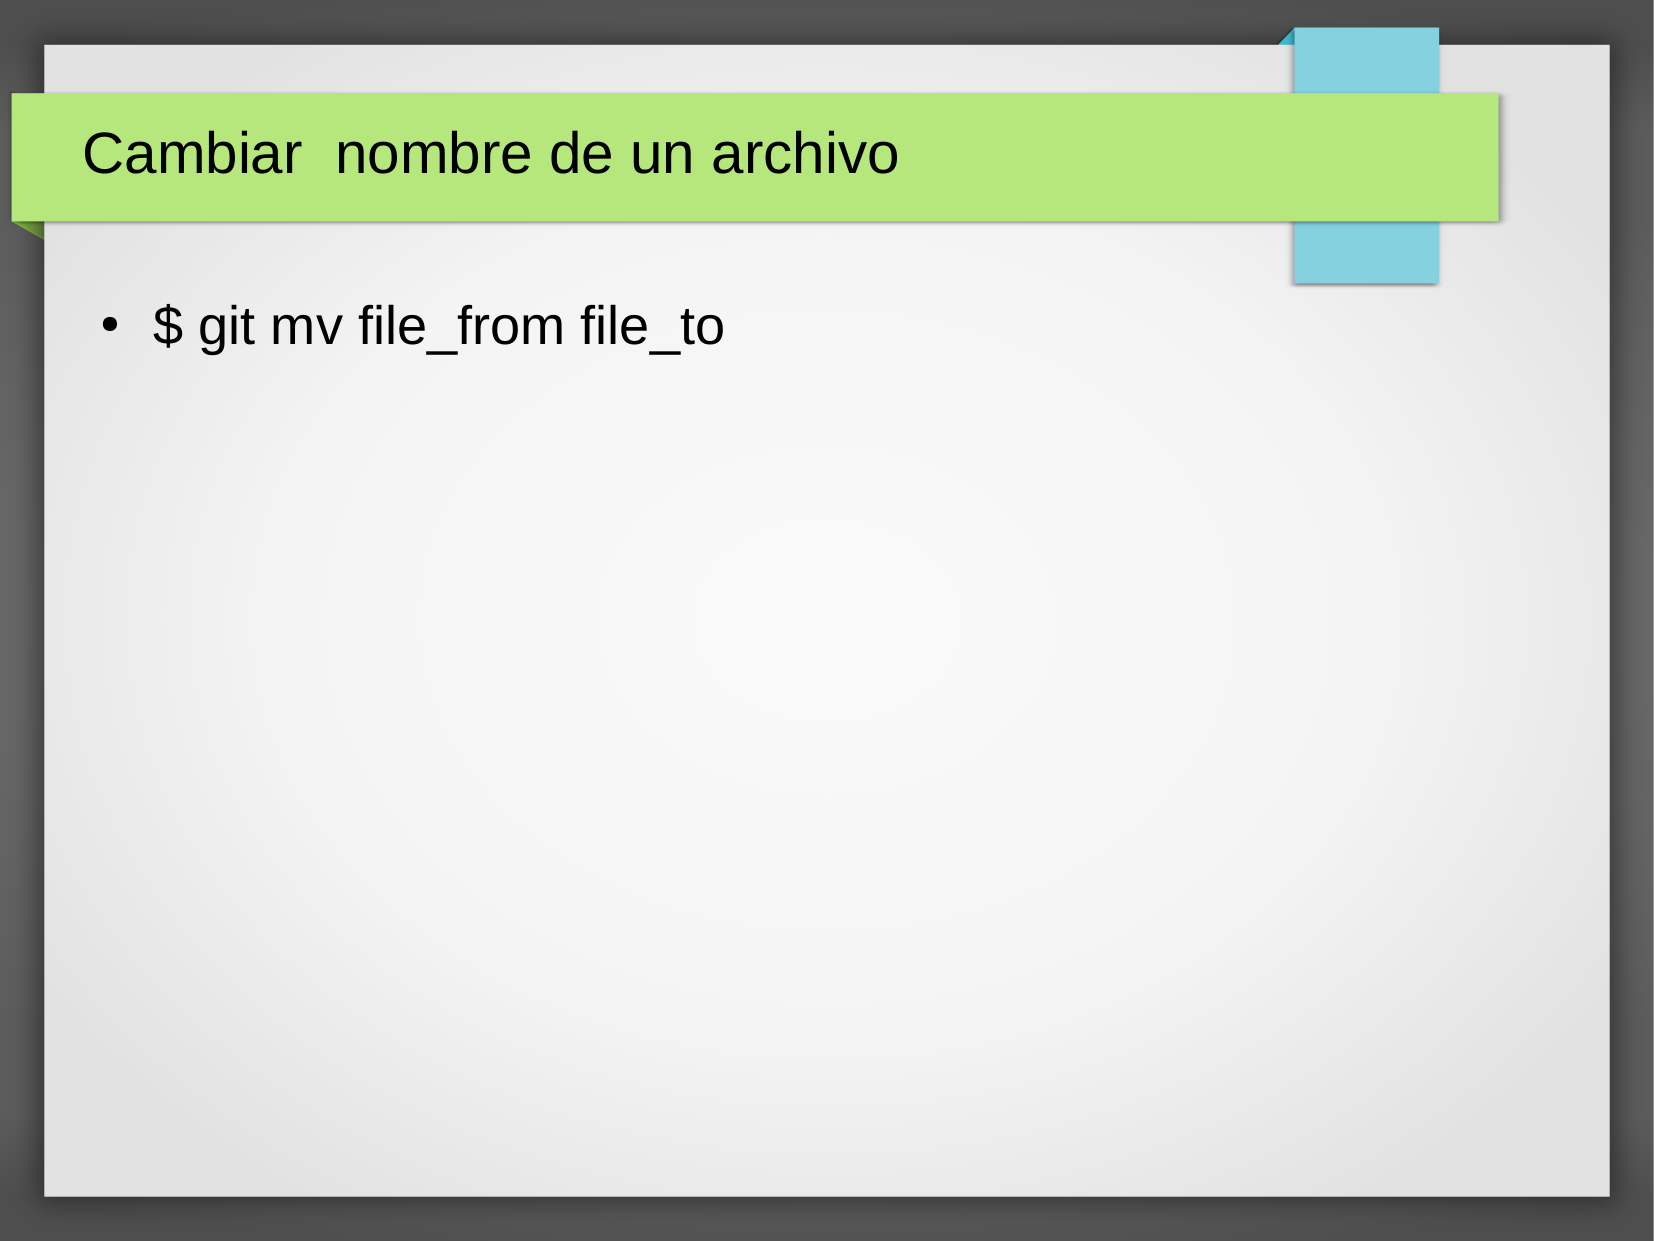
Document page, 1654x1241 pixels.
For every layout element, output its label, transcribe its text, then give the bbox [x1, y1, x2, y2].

picture [0, 0, 1654, 1241]
list $ git mv file_from file_to [82, 295, 1571, 1015]
title Cambiar nombre de un archivo [82, 94, 1264, 213]
